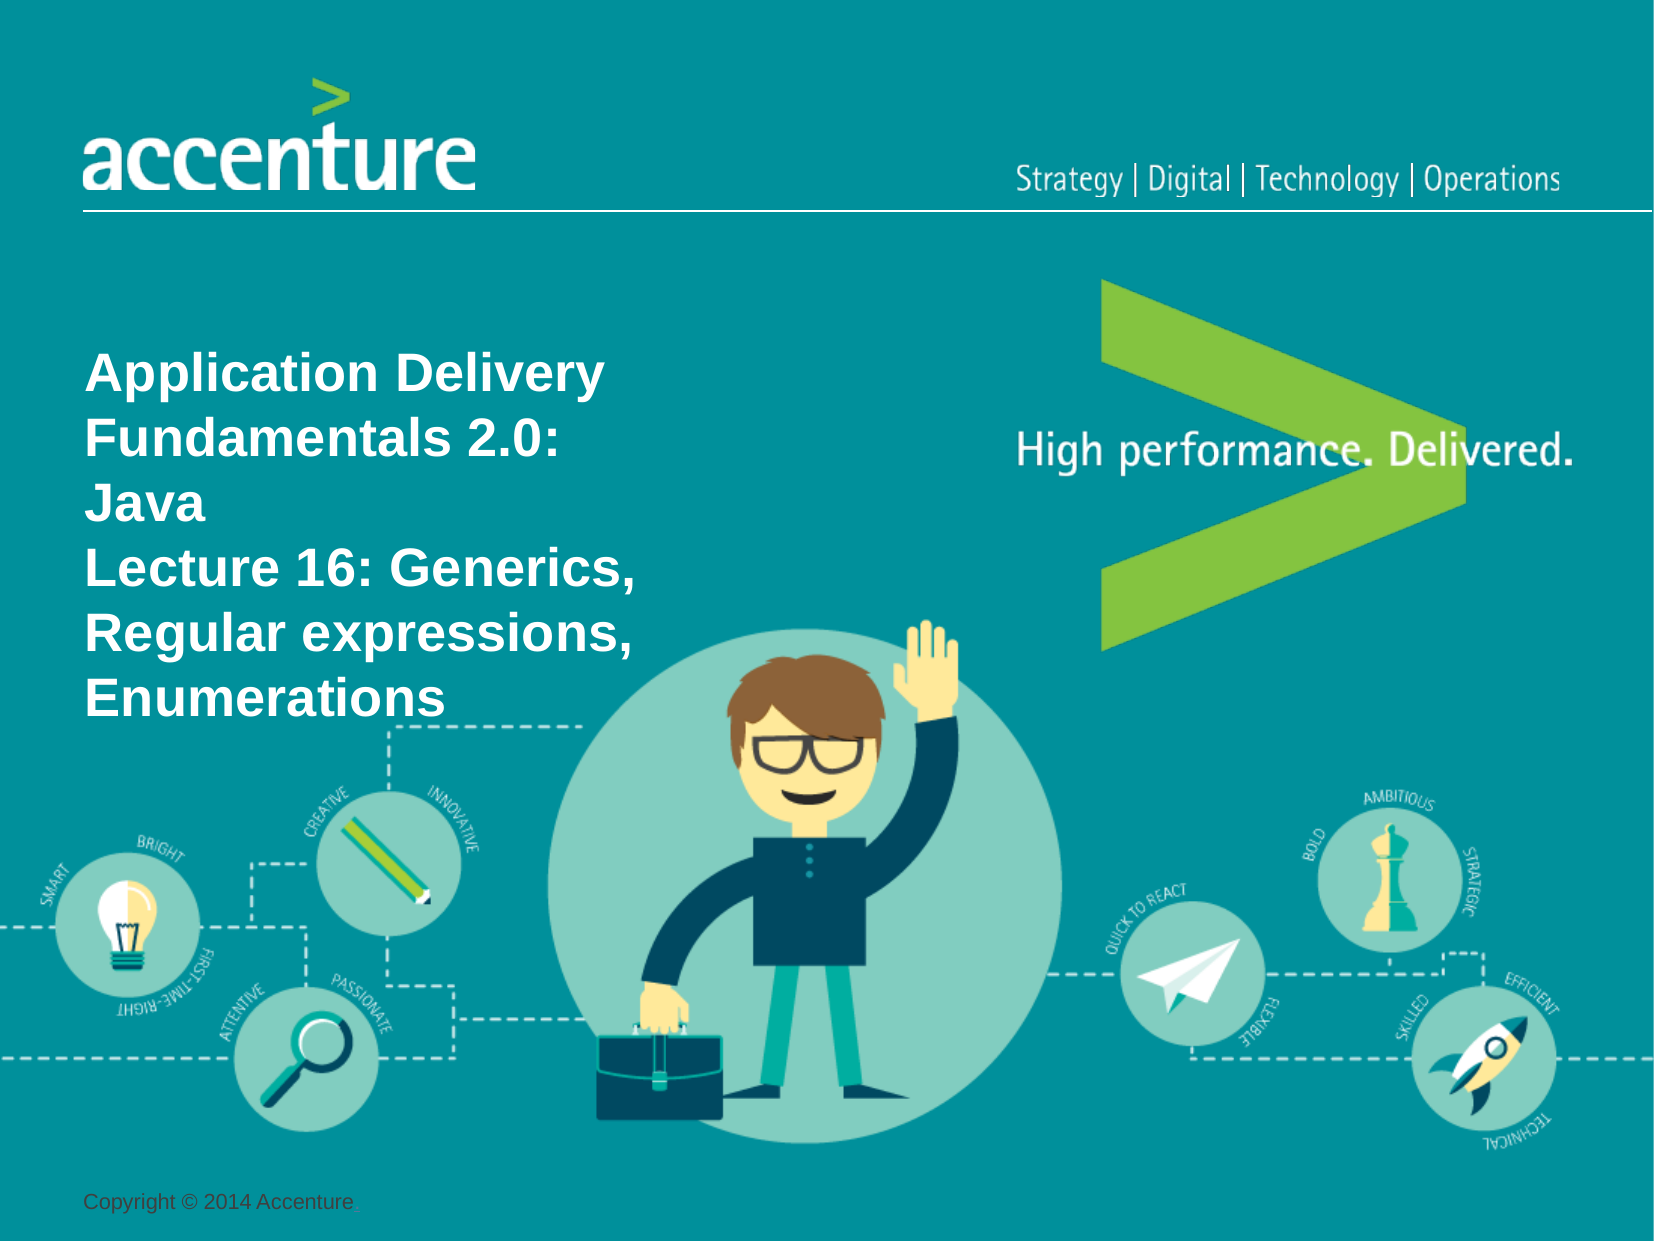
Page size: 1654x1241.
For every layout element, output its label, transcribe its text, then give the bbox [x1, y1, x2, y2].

picture [0, 0, 1654, 1241]
title Application Delivery Fundamentals 2.0: Java Lecture 16: Generics, Regular expressions, Enumerations [84, 329, 747, 434]
